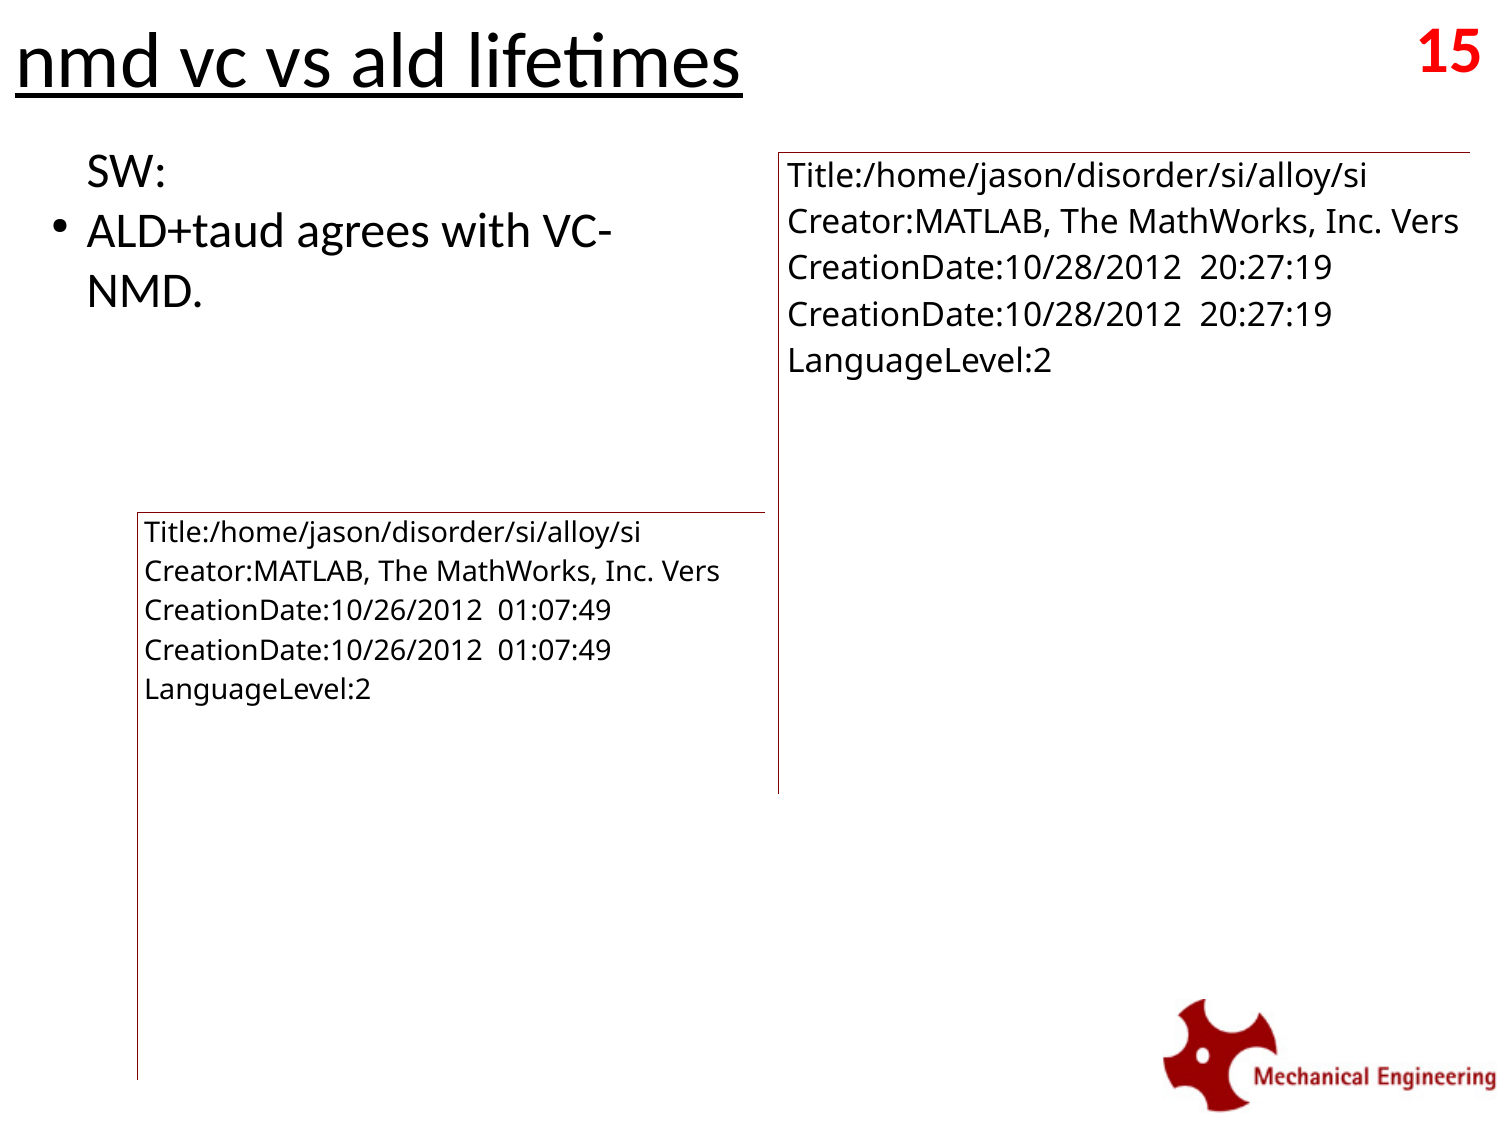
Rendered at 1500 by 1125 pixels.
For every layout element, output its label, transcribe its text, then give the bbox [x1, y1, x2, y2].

picture [1162, 999, 1497, 1113]
text_box SW: ALD+taud agrees with VC-NMD. [36, 129, 741, 325]
picture [776, 149, 1471, 794]
text_box 15 [1401, 0, 1499, 93]
title nmd vc vs ald lifetimes [0, 0, 1411, 150]
picture [135, 510, 766, 1081]
